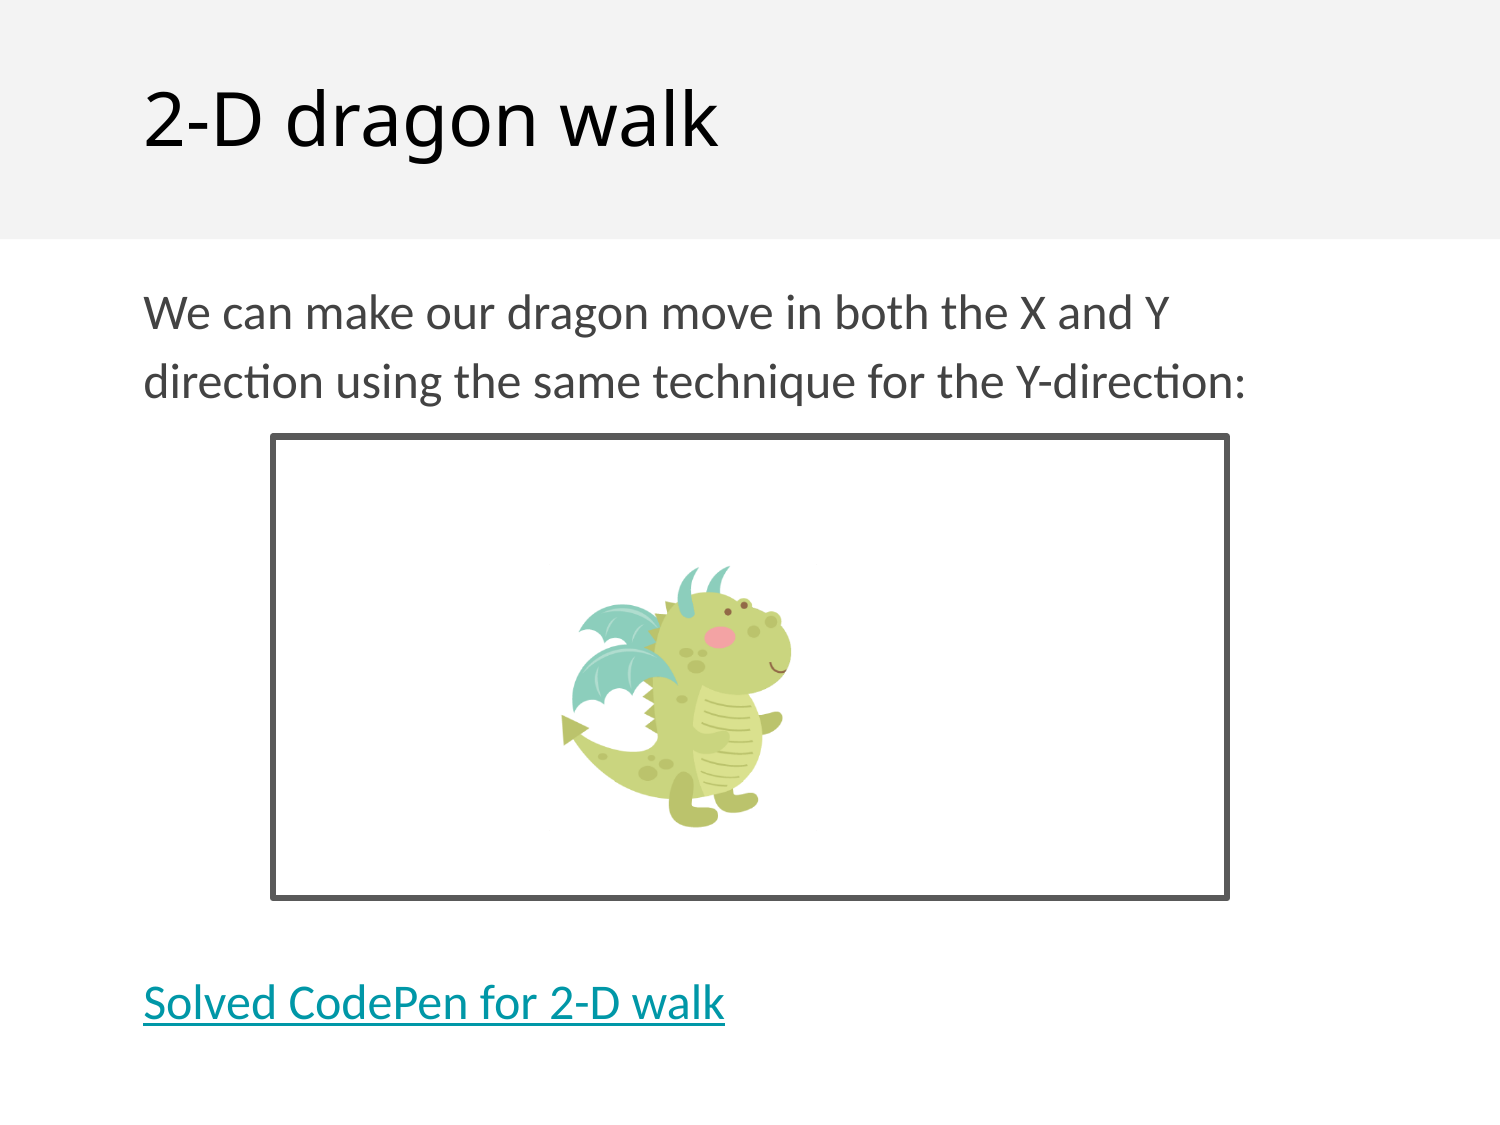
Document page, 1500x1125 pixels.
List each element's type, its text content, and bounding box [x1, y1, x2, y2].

list We can make our dragon move in both the X and Y direction using the same technique for the Y-direction: Solved CodePen for 2-D walk [128, 255, 1372, 1004]
title 2-D dragon walk [128, 56, 1372, 183]
picture [275, 439, 1225, 895]
